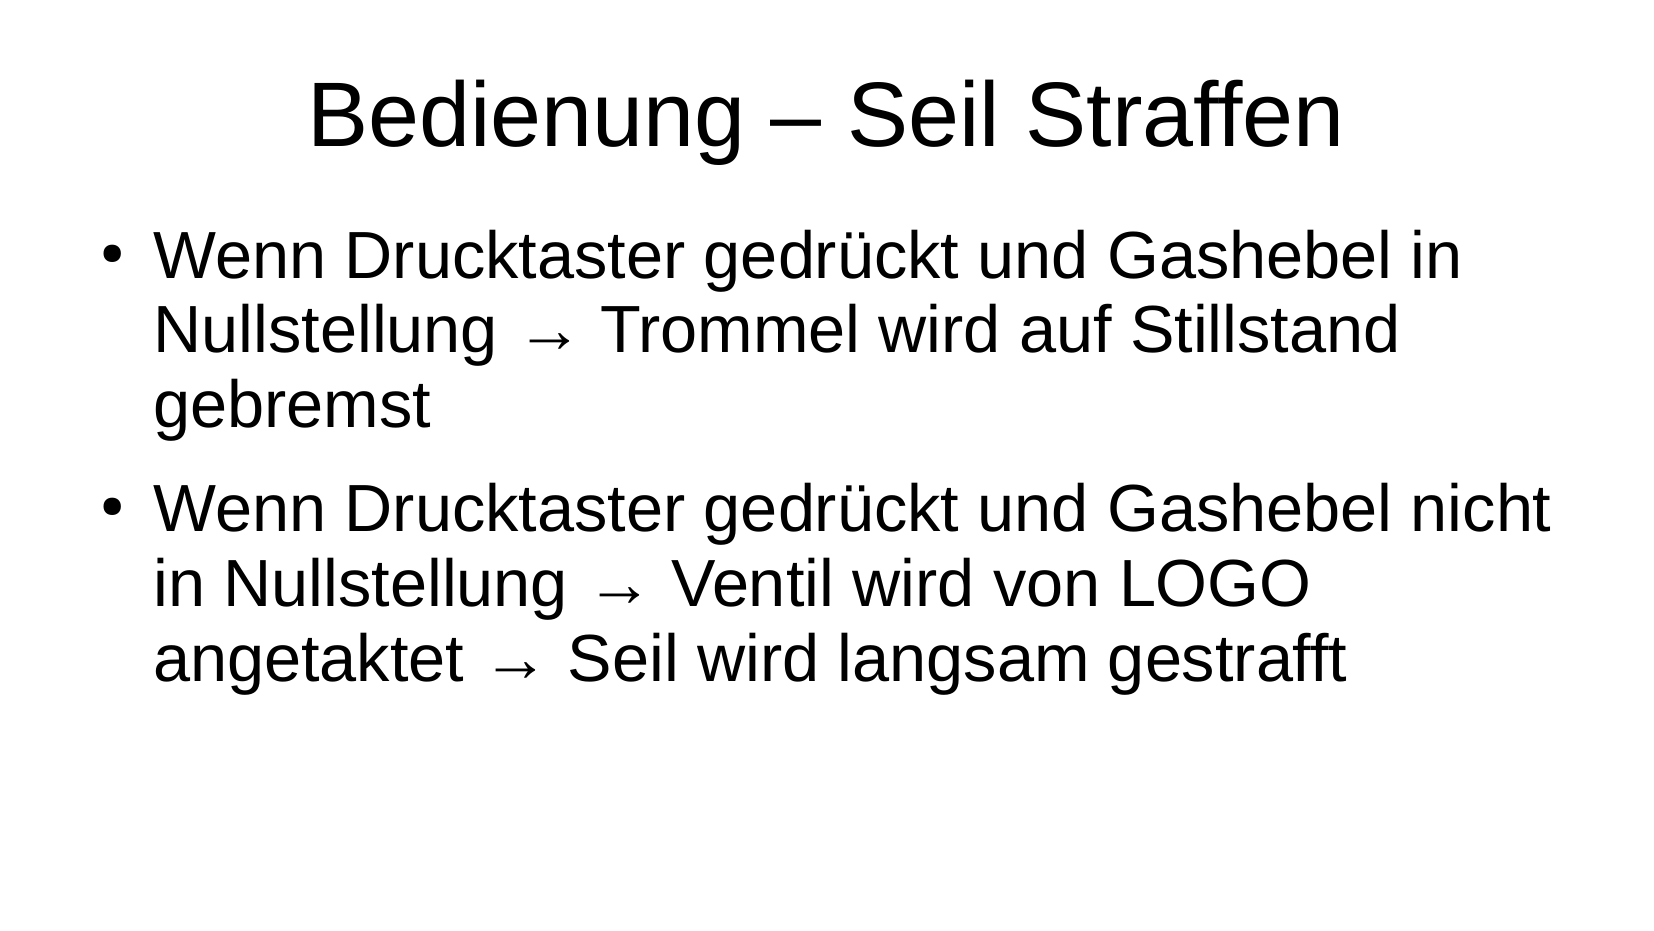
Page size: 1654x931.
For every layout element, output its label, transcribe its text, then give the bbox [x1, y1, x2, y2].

title Bedienung – Seil Straffen [82, 37, 1571, 193]
list Wenn Drucktaster gedrückt und Gashebel in Nullstellung → Trommel wird auf Stillstand gebremst Wenn Drucktaster gedrückt und Gashebel nicht in Nullstellung → Ventil wird von LOGO angetaktet → Seil wird langsam gestrafft [82, 217, 1571, 758]
